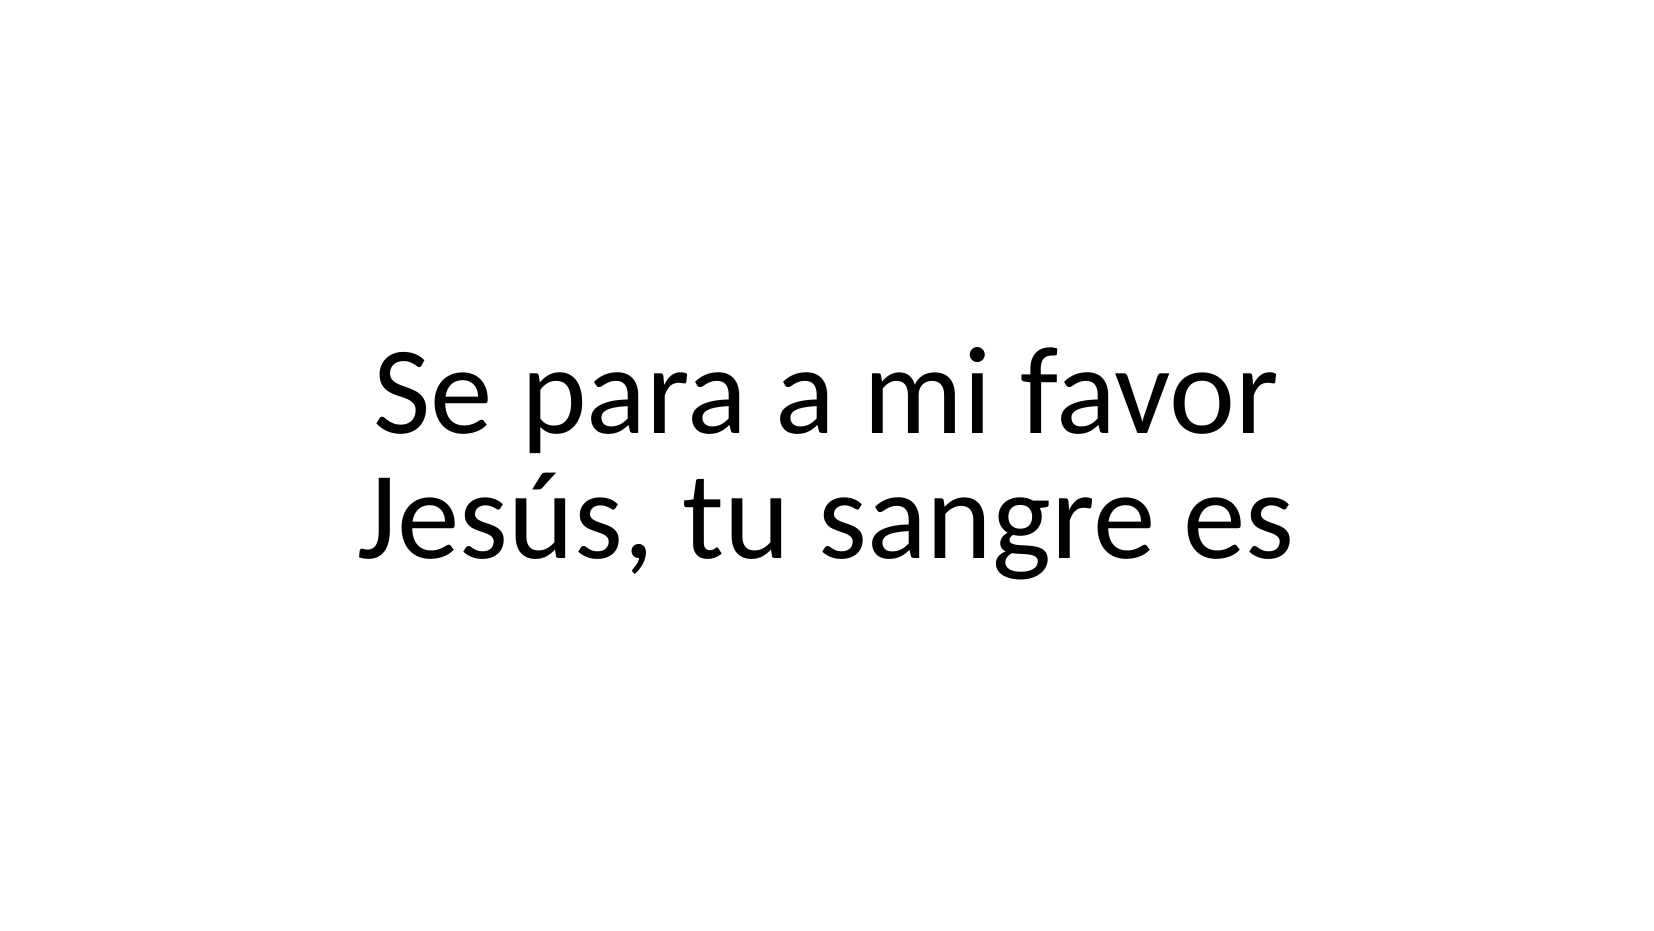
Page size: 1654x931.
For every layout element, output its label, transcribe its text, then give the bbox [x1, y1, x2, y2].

title Se para a mi favor Jesús, tu sangre es [0, 0, 1654, 931]
